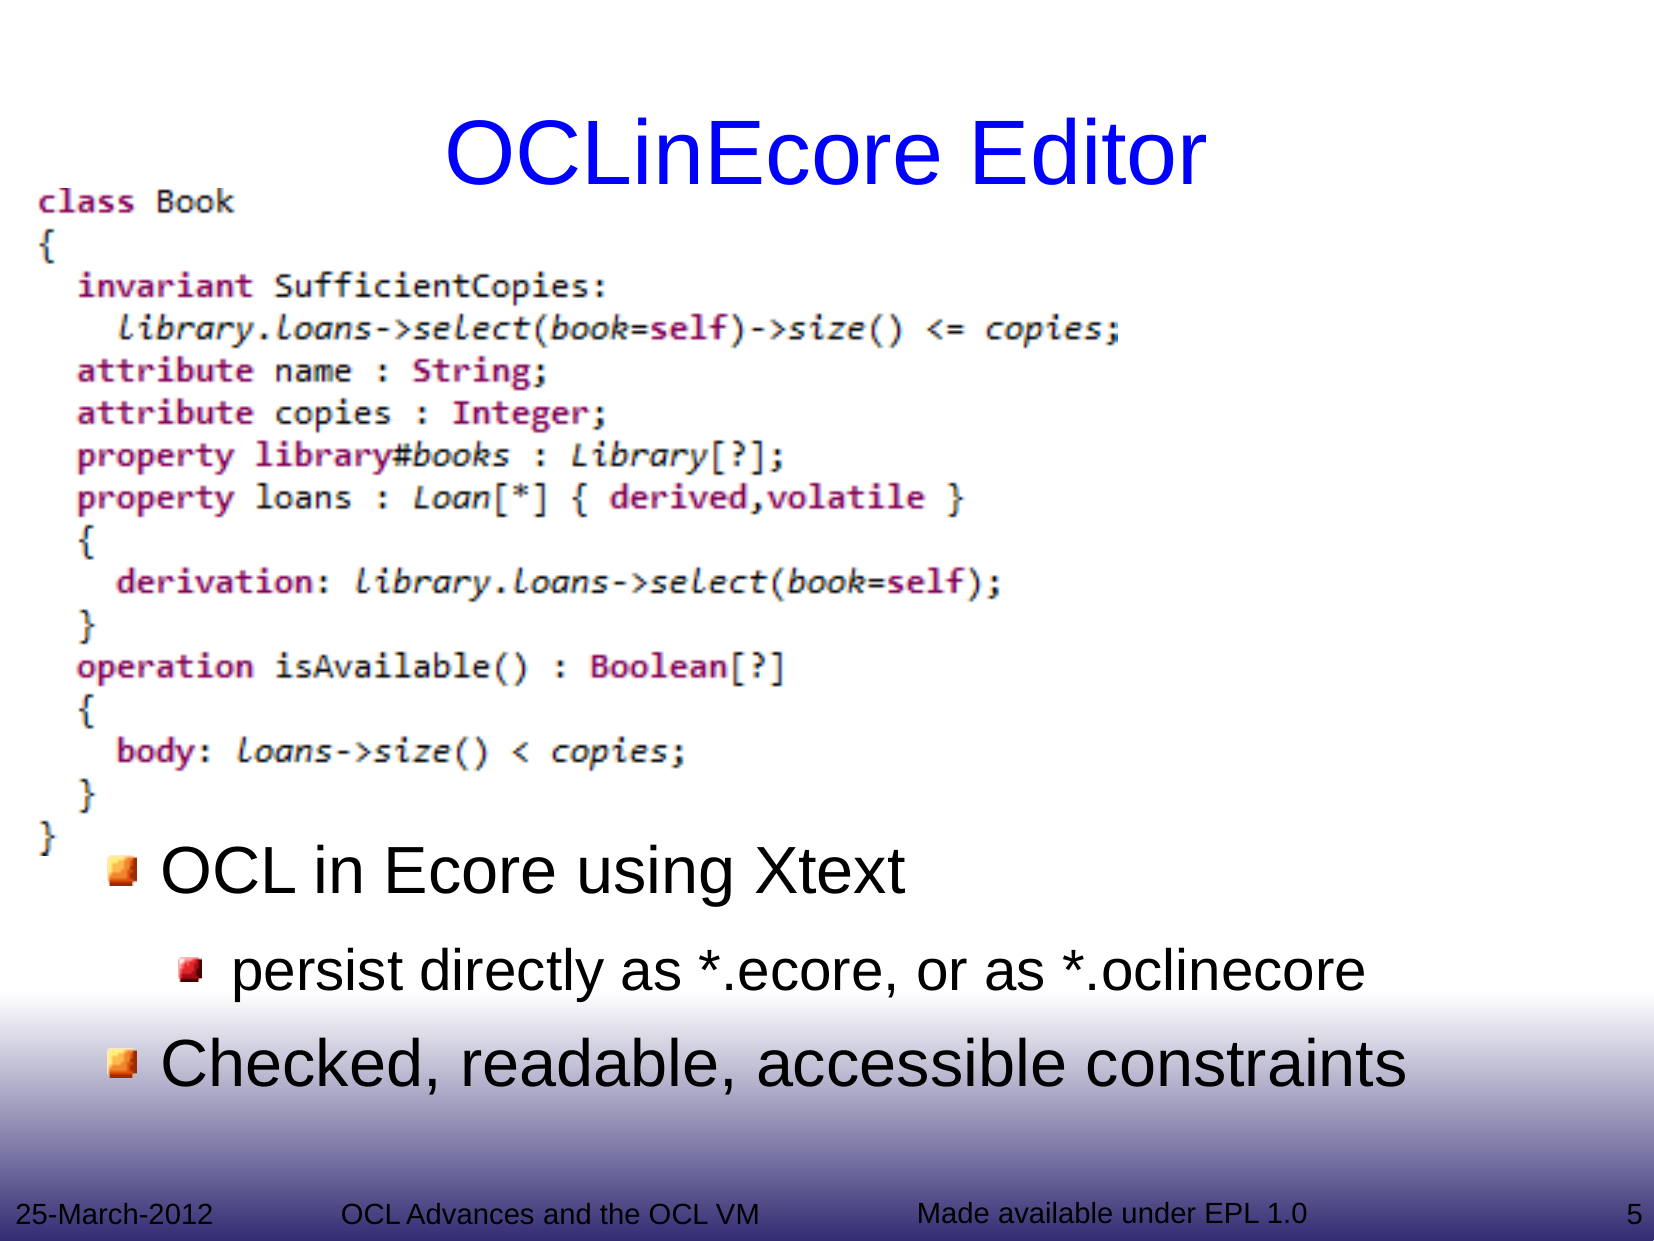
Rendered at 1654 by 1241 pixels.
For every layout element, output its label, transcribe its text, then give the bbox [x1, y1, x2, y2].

title OCLinEcore Editor [82, 49, 1571, 257]
list OCL in Ecore using Xtext persist directly as *.ecore, or as *.oclinecore Checked, readable, accessible constraints [89, 832, 1578, 1110]
picture [38, 188, 1118, 857]
